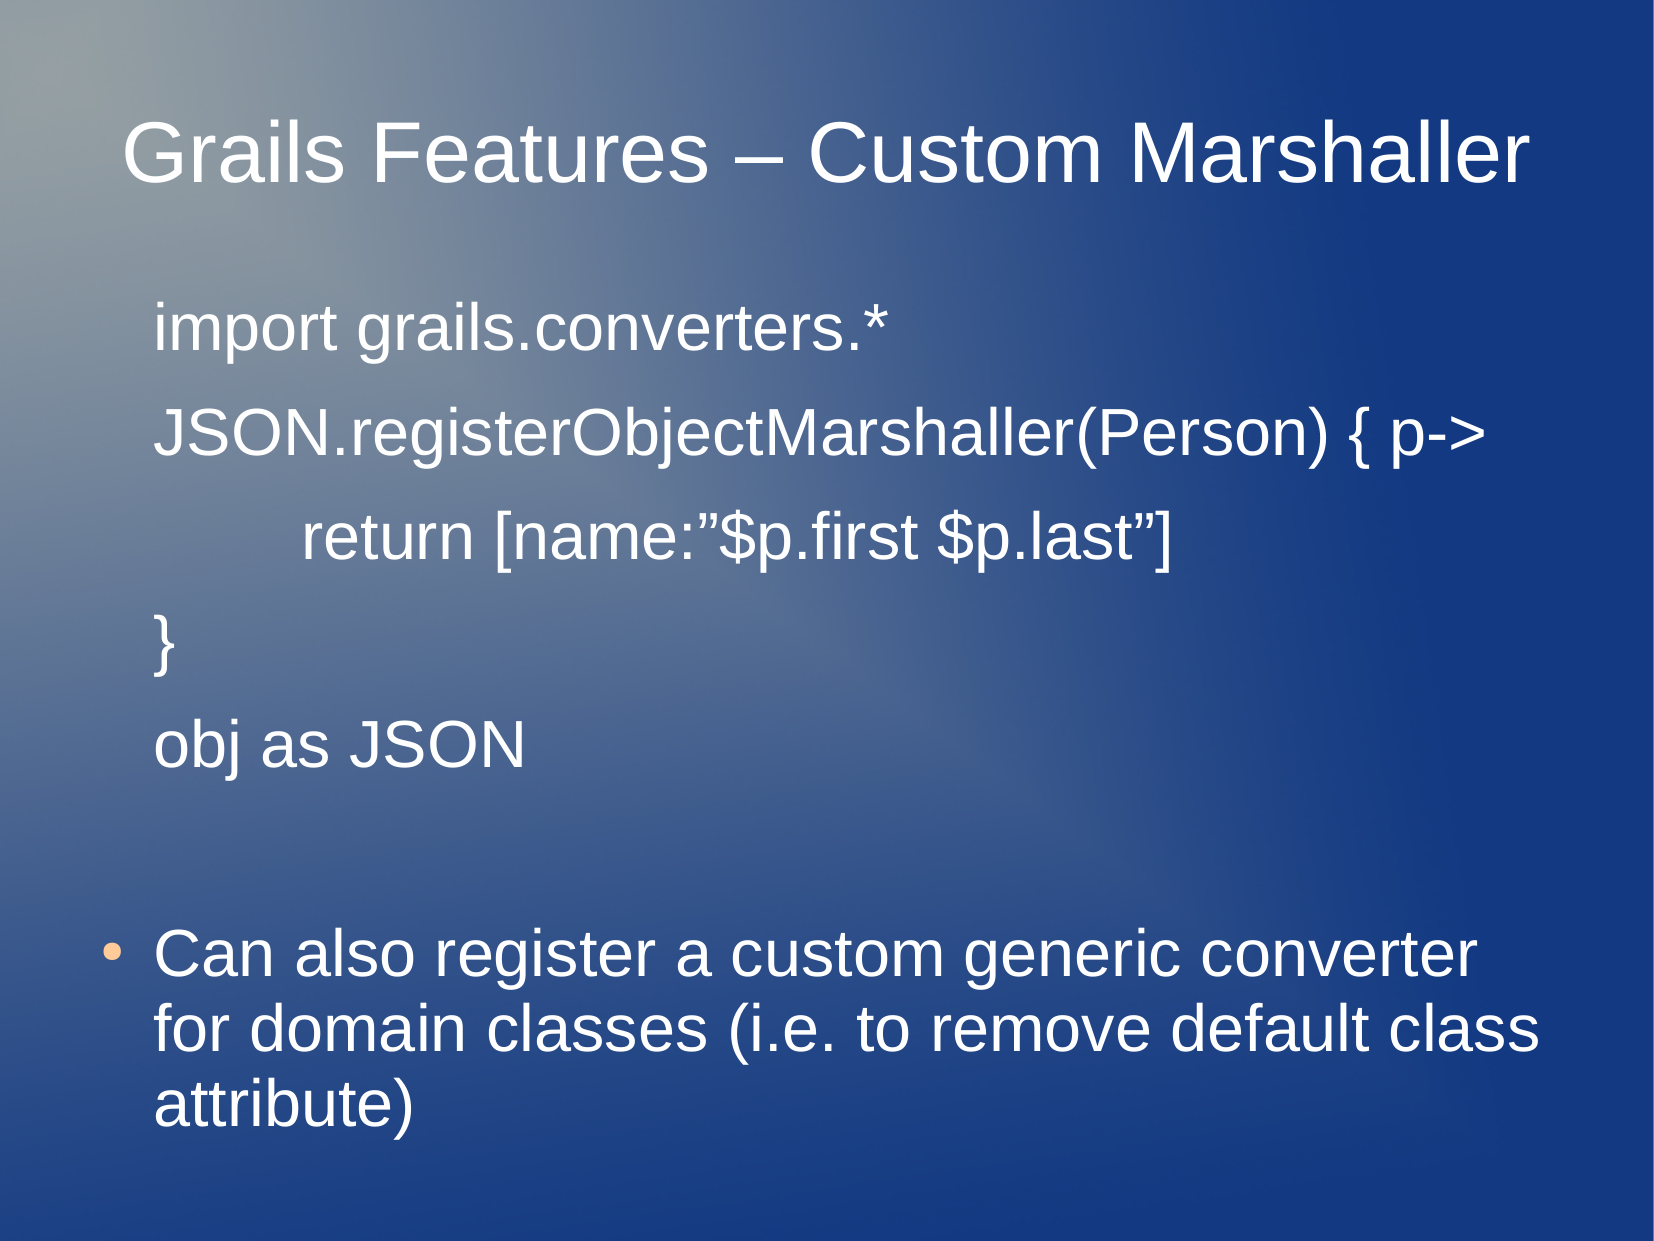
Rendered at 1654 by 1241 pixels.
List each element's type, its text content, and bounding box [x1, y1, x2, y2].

list import grails.converters.* JSON.registerObjectMarshaller(Person) { p-> return [name:”$p.first $p.last”] } obj as JSON Can also register a custom generic converter for domain classes (i.e. to remove default class attribute) [82, 290, 1571, 1141]
picture [0, 0, 1654, 1241]
title Grails Features – Custom Marshaller [82, 49, 1571, 257]
